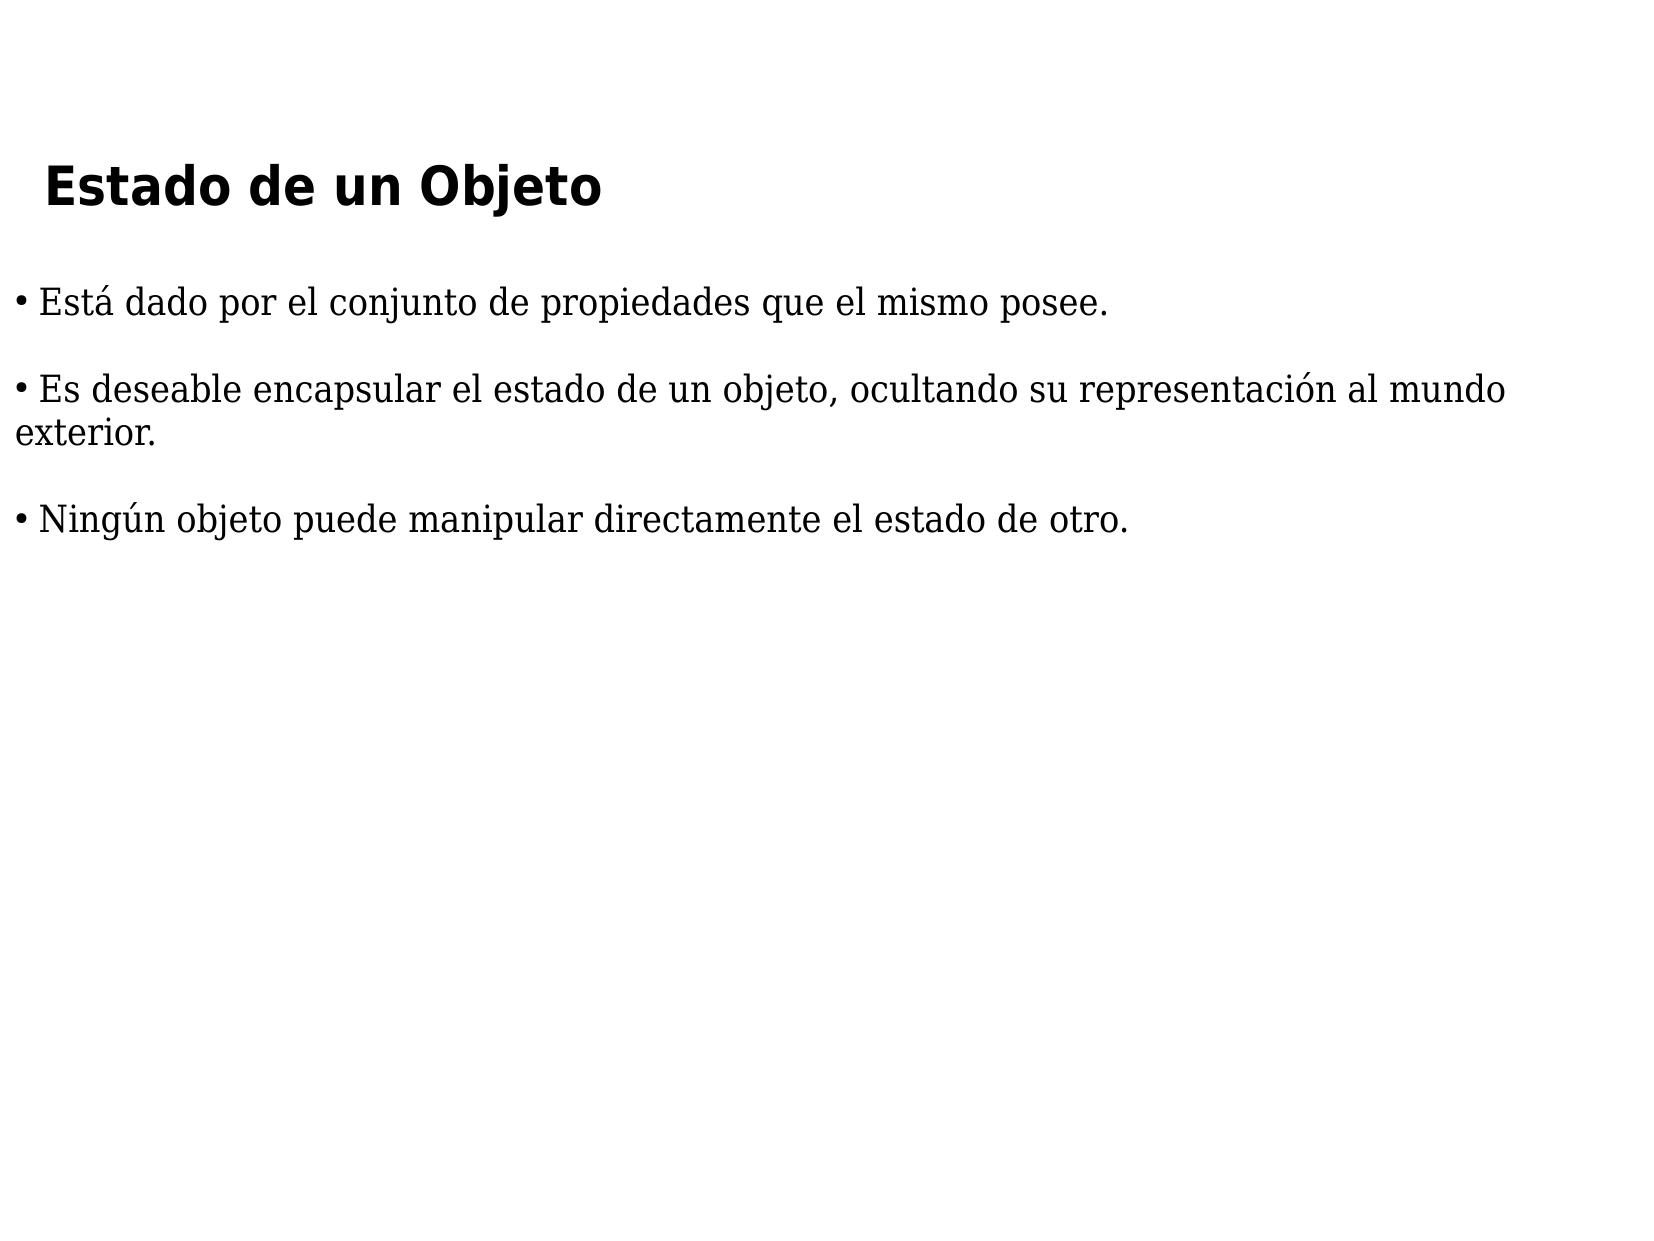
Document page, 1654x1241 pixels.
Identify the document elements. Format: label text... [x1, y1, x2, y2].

text_box Está dado por el conjunto de propiedades que el mismo posee. Es deseable encapsular el estado de un objeto, ocultando su representación al mundo exterior. Ningún objeto puede manipular directamente el estado de otro. [0, 272, 1654, 549]
text_box Estado de un Objeto [30, 147, 1625, 226]
